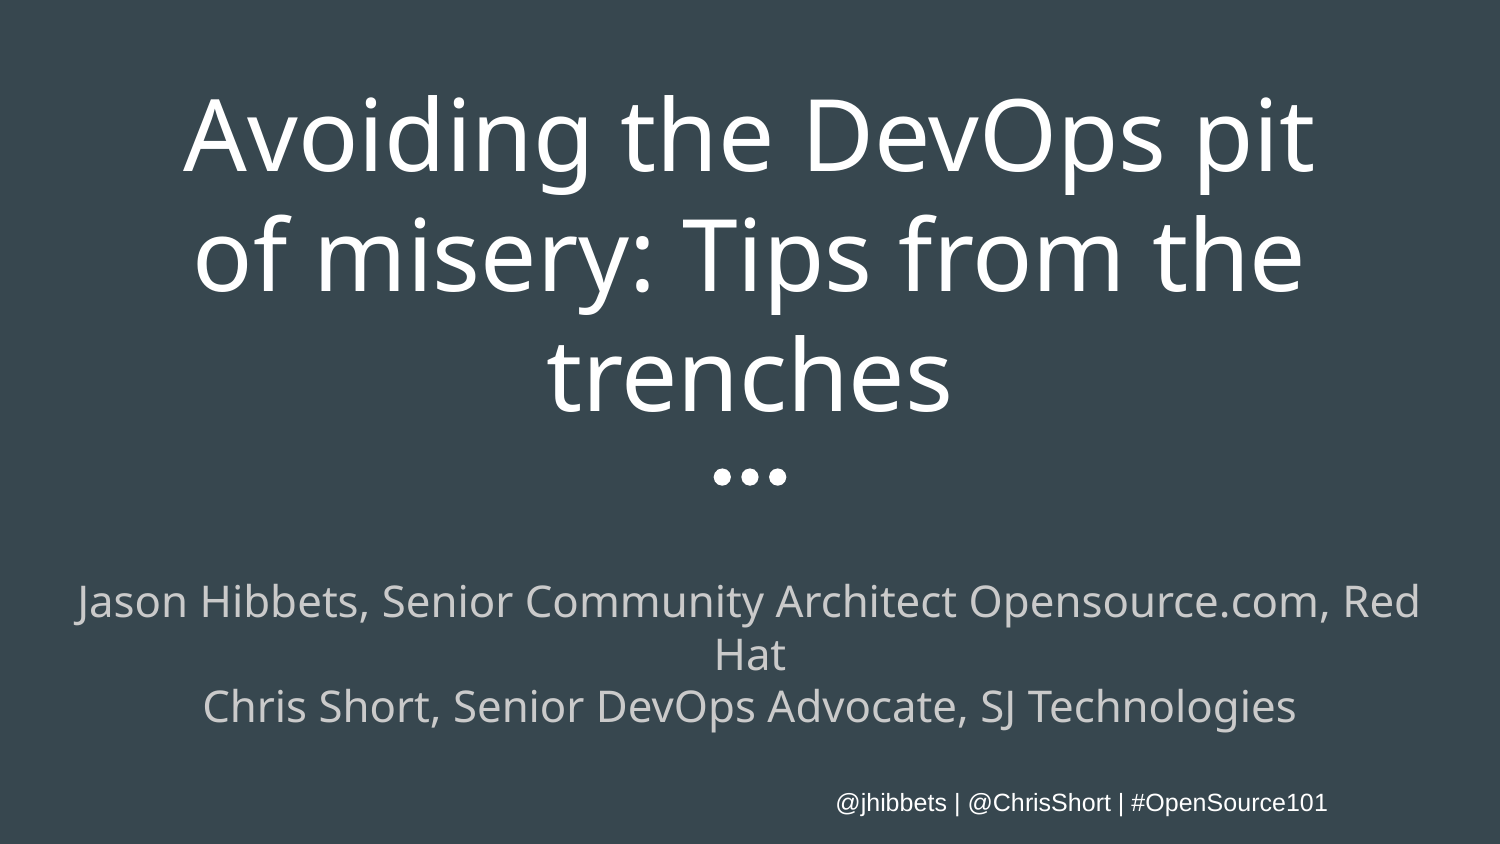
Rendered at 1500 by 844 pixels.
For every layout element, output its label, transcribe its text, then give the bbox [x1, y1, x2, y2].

title Avoiding the DevOps pit of misery: Tips from the trenches [110, 162, 1390, 447]
subtitle Jason Hibbets, Senior Community Architect Opensource.com, Red Hat Chris Short, Senior DevOps Advocate, SJ Technologies [50, 559, 1450, 689]
